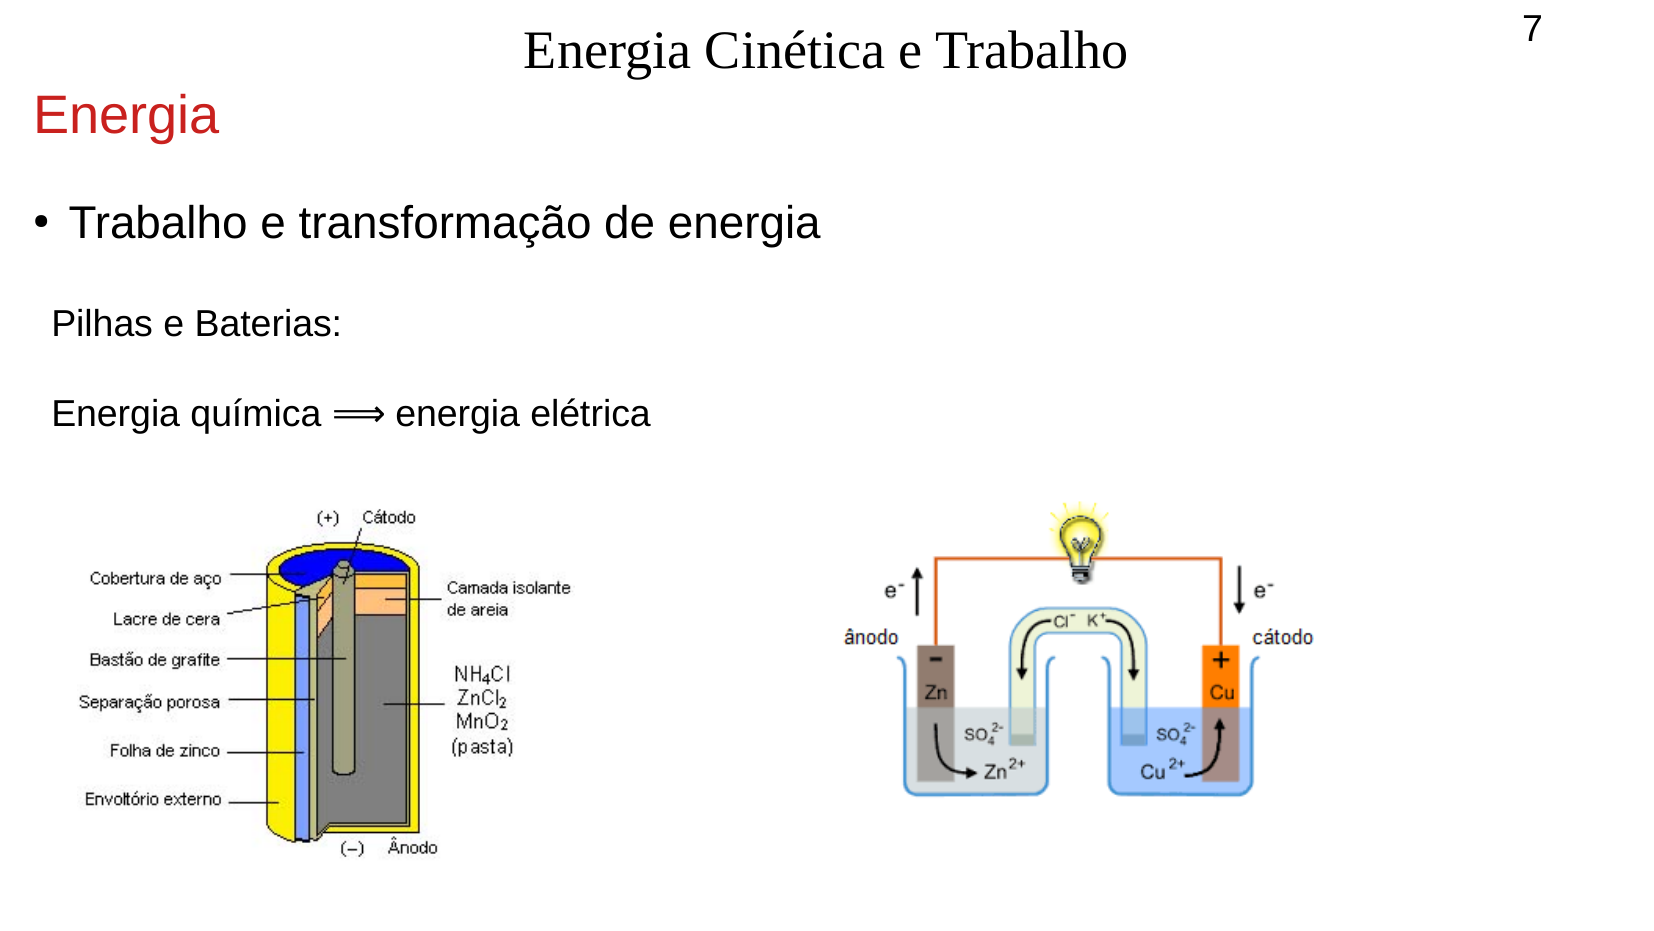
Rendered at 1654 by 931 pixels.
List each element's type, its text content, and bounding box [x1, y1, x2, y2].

text_box <number> [1507, 0, 1654, 71]
text_box Energia Trabalho e transformação de energia [18, 77, 1615, 256]
text_box Energia Cinética e Trabalho [509, 0, 1145, 88]
picture [77, 497, 575, 868]
text_box Pilhas e Baterias: Energia química ⟹ energia elétrica [36, 295, 672, 436]
picture [830, 497, 1331, 806]
